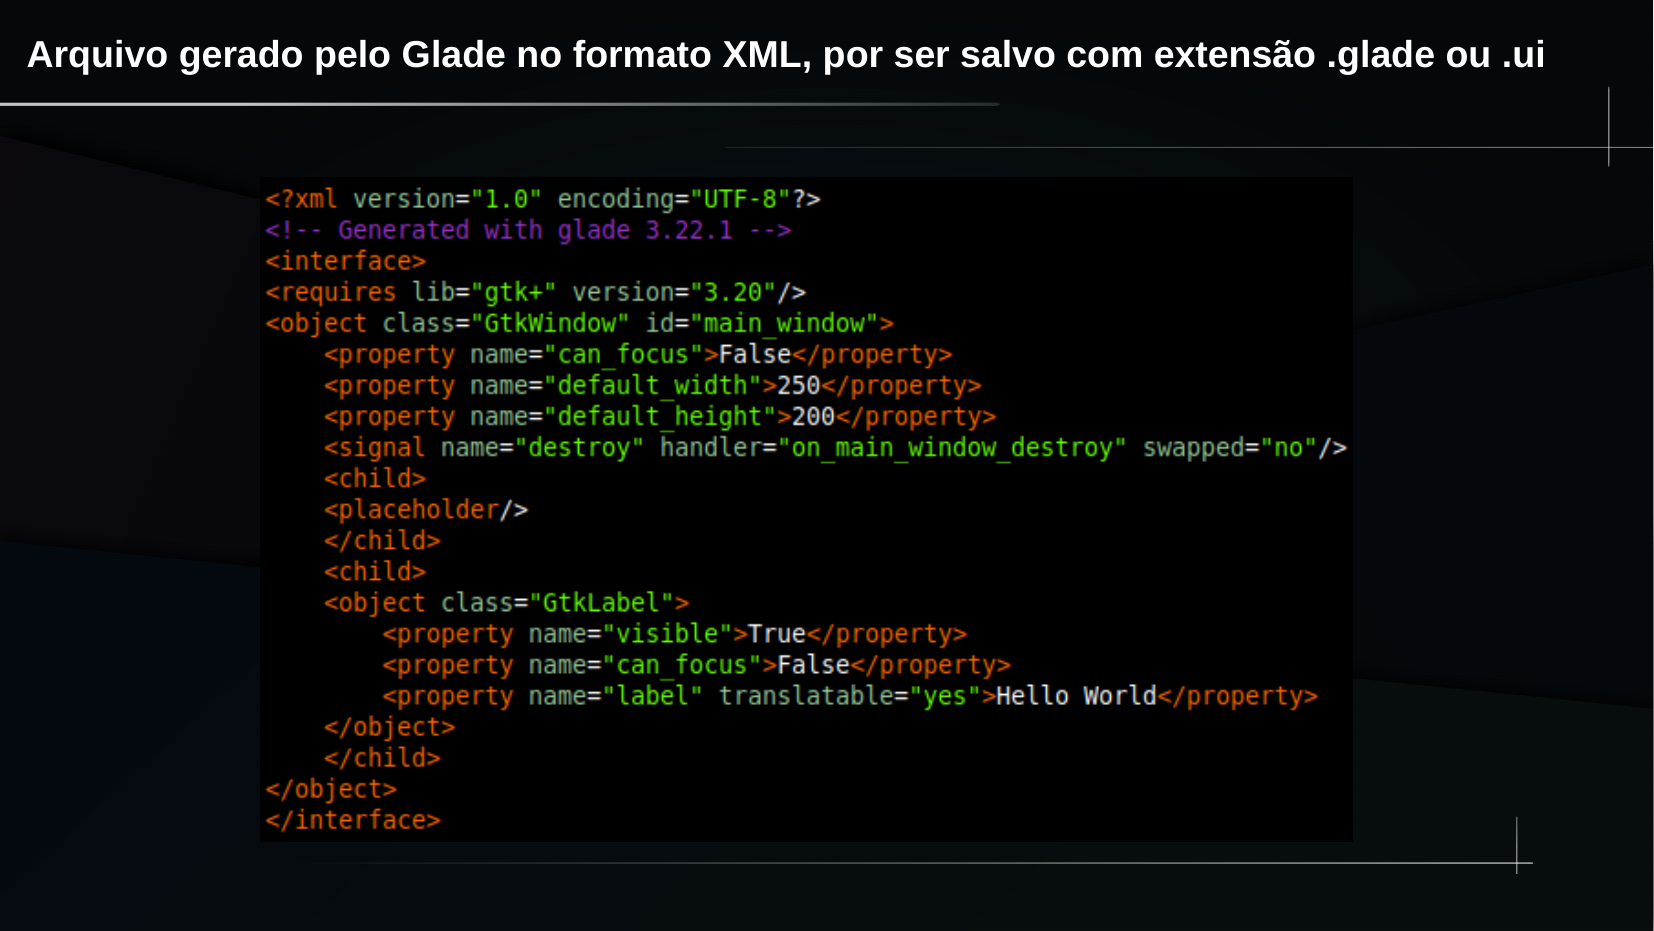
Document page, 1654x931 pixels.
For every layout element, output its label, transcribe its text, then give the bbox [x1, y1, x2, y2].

picture [0, 0, 1654, 931]
text_box Arquivo gerado pelo Glade no formato XML, por ser salvo com extensão .glade ou .ui [11, 25, 1562, 83]
